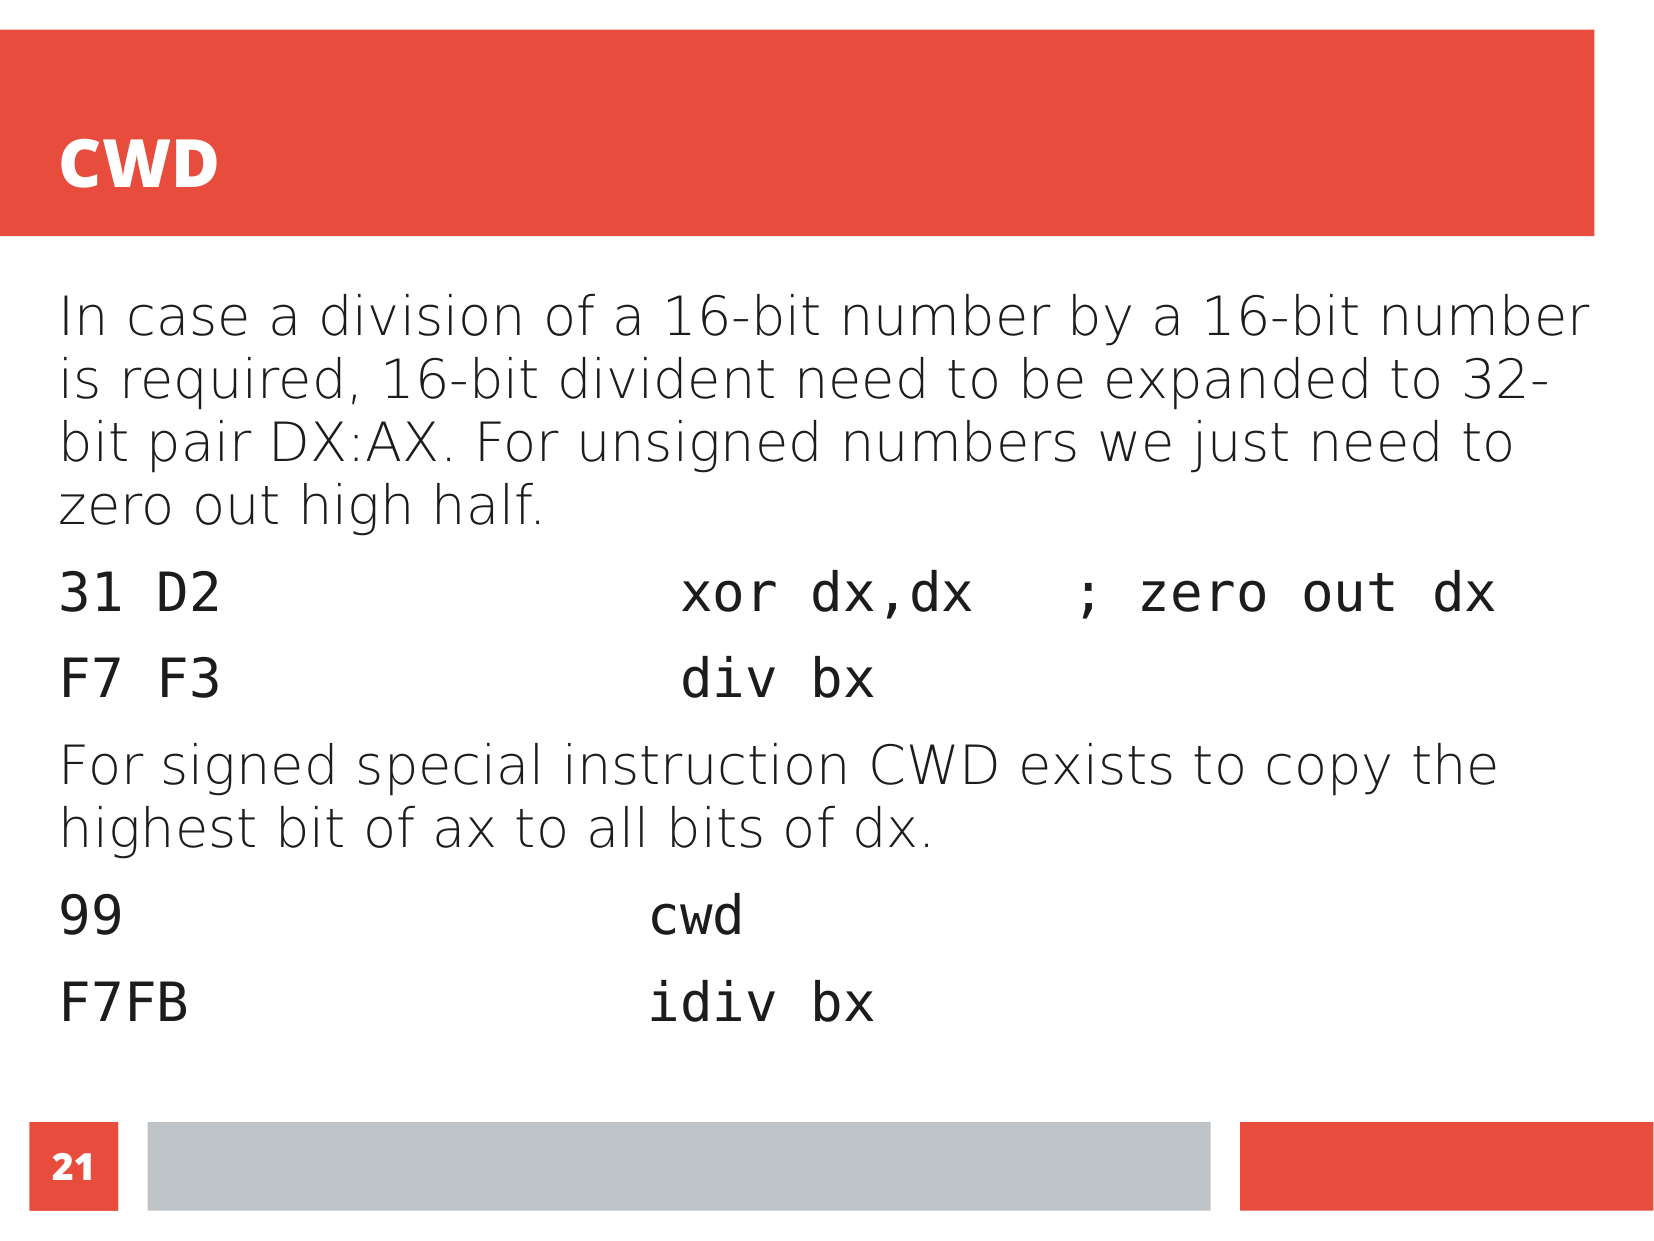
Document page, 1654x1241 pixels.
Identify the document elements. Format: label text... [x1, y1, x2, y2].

title CWD [59, 59, 1595, 207]
list In case a division of a 16-bit number by a 16-bit number is required, 16-bit divident need to be expanded to 32-bit pair DX:AX. For unsigned numbers we just need to zero out high half. 31 D2 xor dx,dx ; zero out dx F7 F3 div bx For signed special instruction CWD exists to copy the highest bit of ax to all bits of dx. 99 cwd F7FB idiv bx [59, 285, 1606, 1111]
